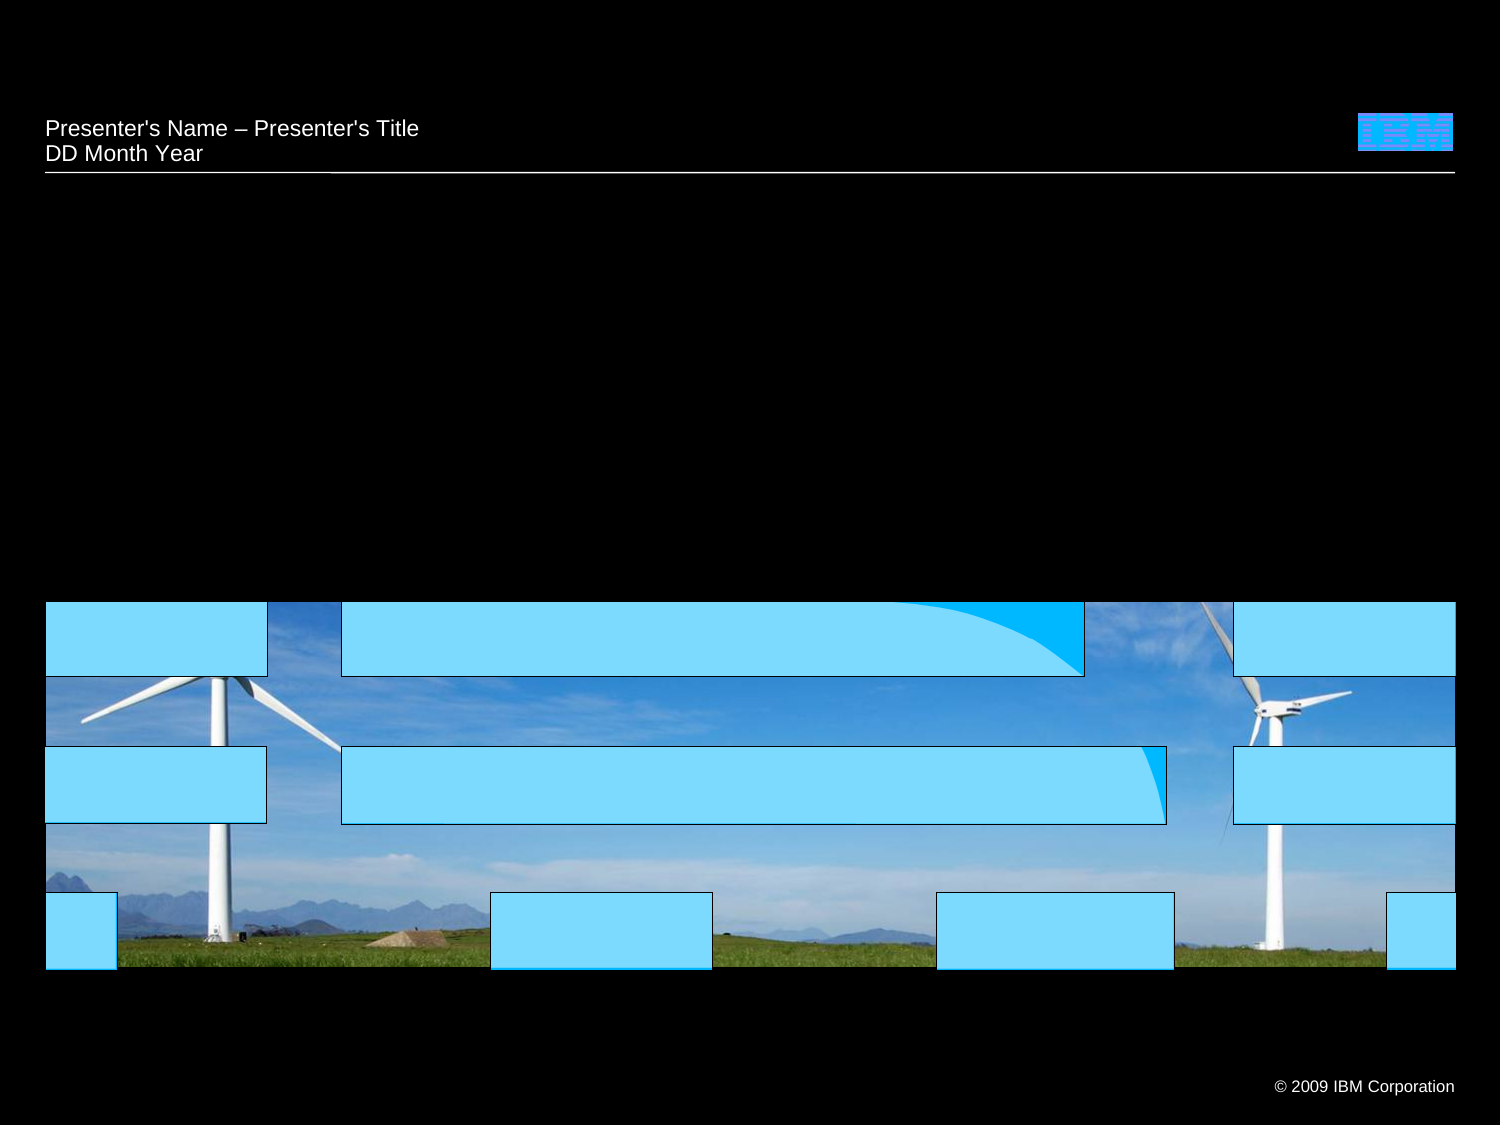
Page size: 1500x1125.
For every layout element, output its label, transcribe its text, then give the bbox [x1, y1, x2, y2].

picture [342, 602, 1081, 676]
picture [1387, 893, 1456, 967]
picture [46, 893, 115, 968]
picture [45, 747, 266, 823]
text_box Presenter's Name – Presenter's Title DD Month Year [30, 86, 1306, 175]
picture [1234, 602, 1454, 676]
picture [491, 893, 712, 967]
picture [46, 602, 267, 676]
picture [937, 893, 1174, 968]
picture [1234, 747, 1454, 824]
picture [46, 602, 1455, 967]
